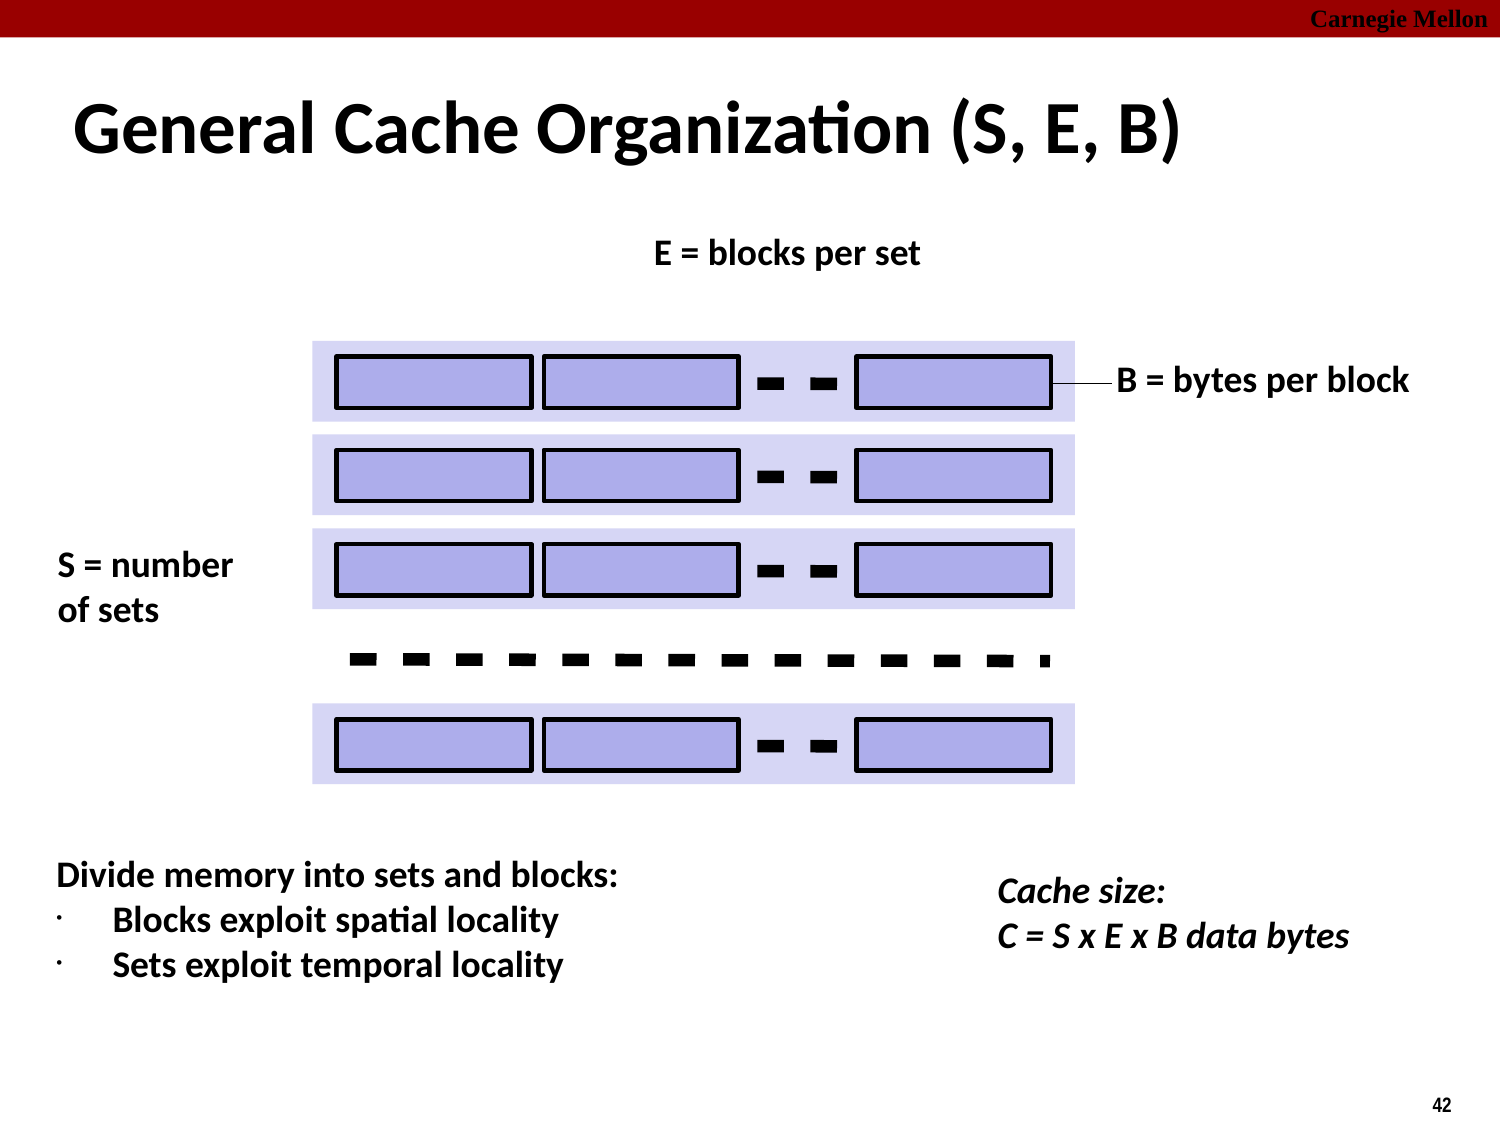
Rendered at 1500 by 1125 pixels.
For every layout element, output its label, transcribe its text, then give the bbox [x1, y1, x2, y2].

text_box [312, 340, 1075, 422]
text_box B = bytes per block [1101, 347, 1426, 408]
text_box S = number of sets [42, 532, 249, 637]
title General Cache Organization (S, E, B) [58, 71, 1304, 197]
text_box [312, 528, 1075, 610]
text_box E = blocks per set [639, 220, 937, 281]
text_box [312, 703, 1075, 785]
text_box Divide memory into sets and blocks: Blocks exploit spatial locality Sets exploit temporal locality [41, 843, 825, 993]
text_box [312, 434, 1075, 516]
text_box Cache size: C = S x E x B data bytes [982, 858, 1365, 964]
